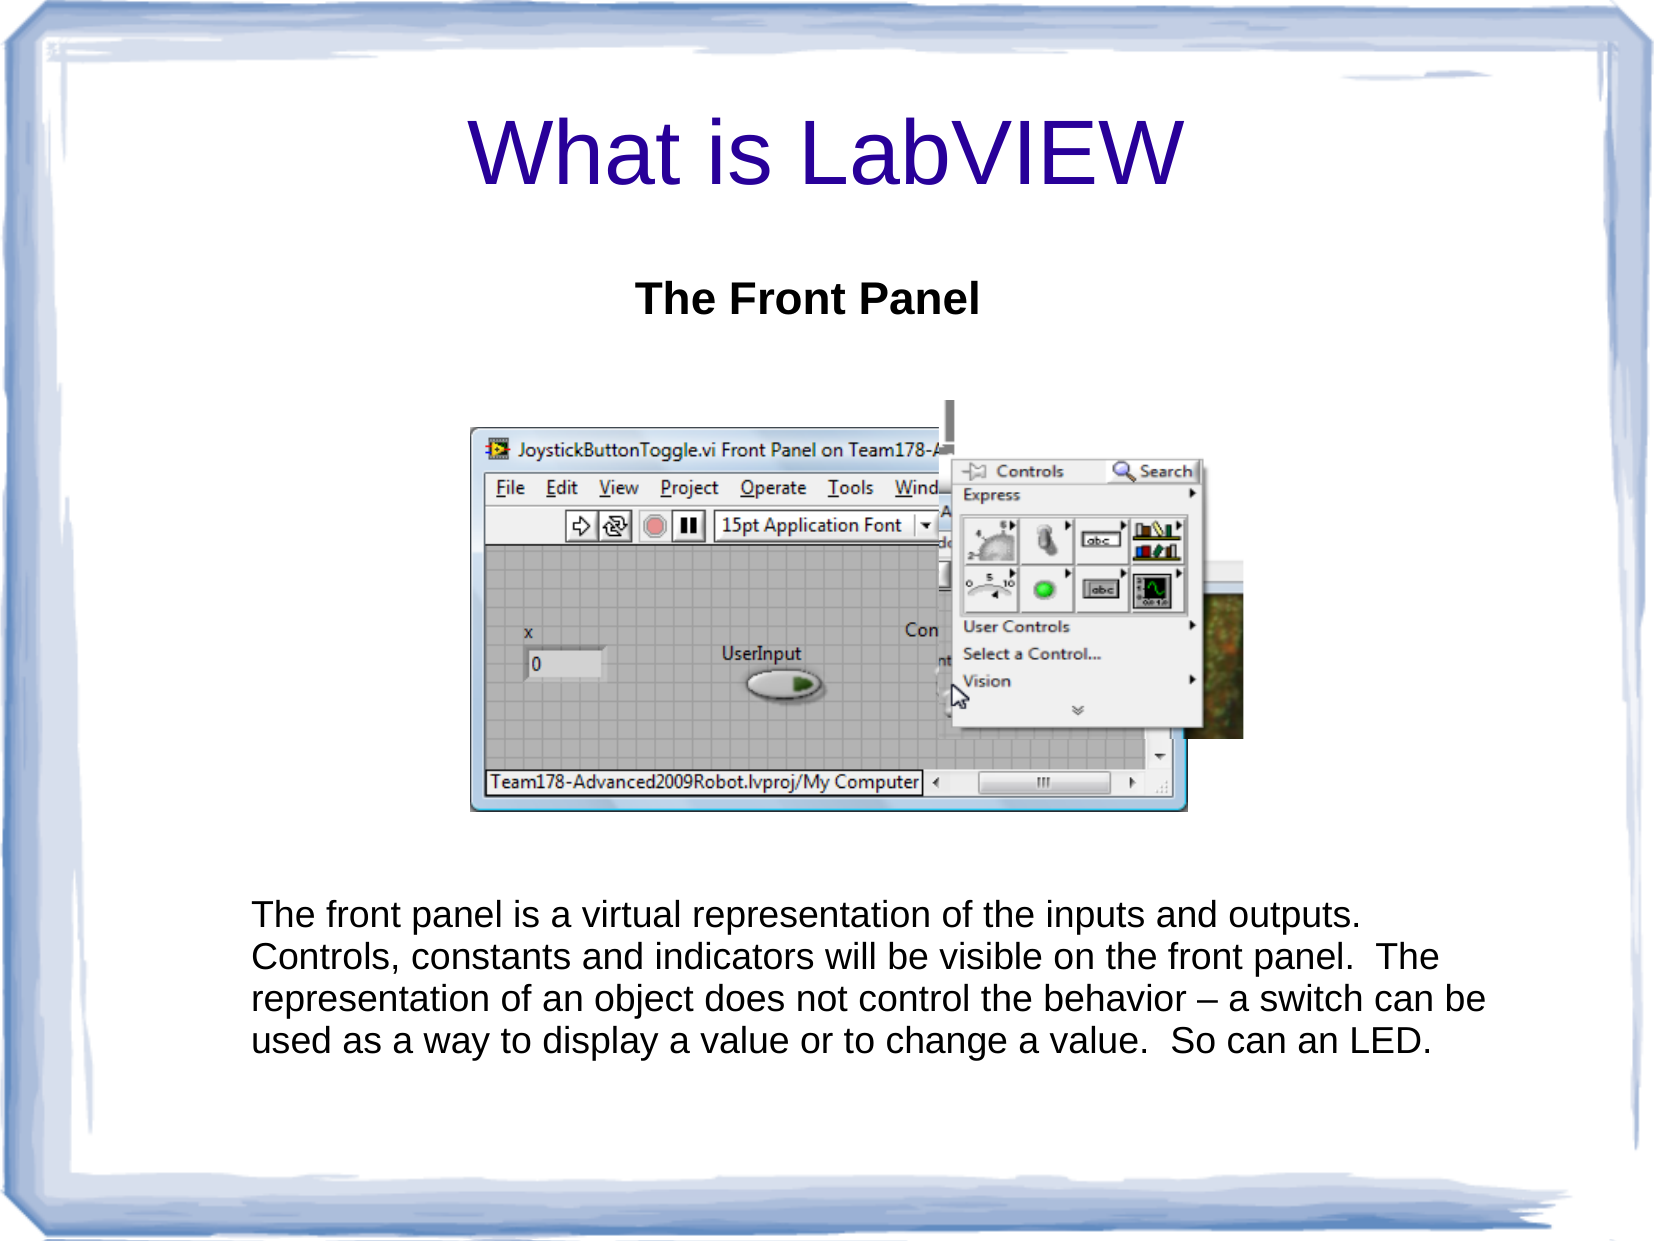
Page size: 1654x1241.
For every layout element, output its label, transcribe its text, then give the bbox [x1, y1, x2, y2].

title What is LabVIEW [82, 56, 1571, 250]
text_box The front panel is a virtual representation of the inputs and outputs. Controls, constants and indicators will be visible on the front panel. The representation of an object does not control the behavior – a switch can be used as a way to display a value or to change a value. So can an LED. [236, 885, 1536, 1069]
text_box The Front Panel [620, 265, 1034, 333]
picture [0, 0, 1654, 1241]
